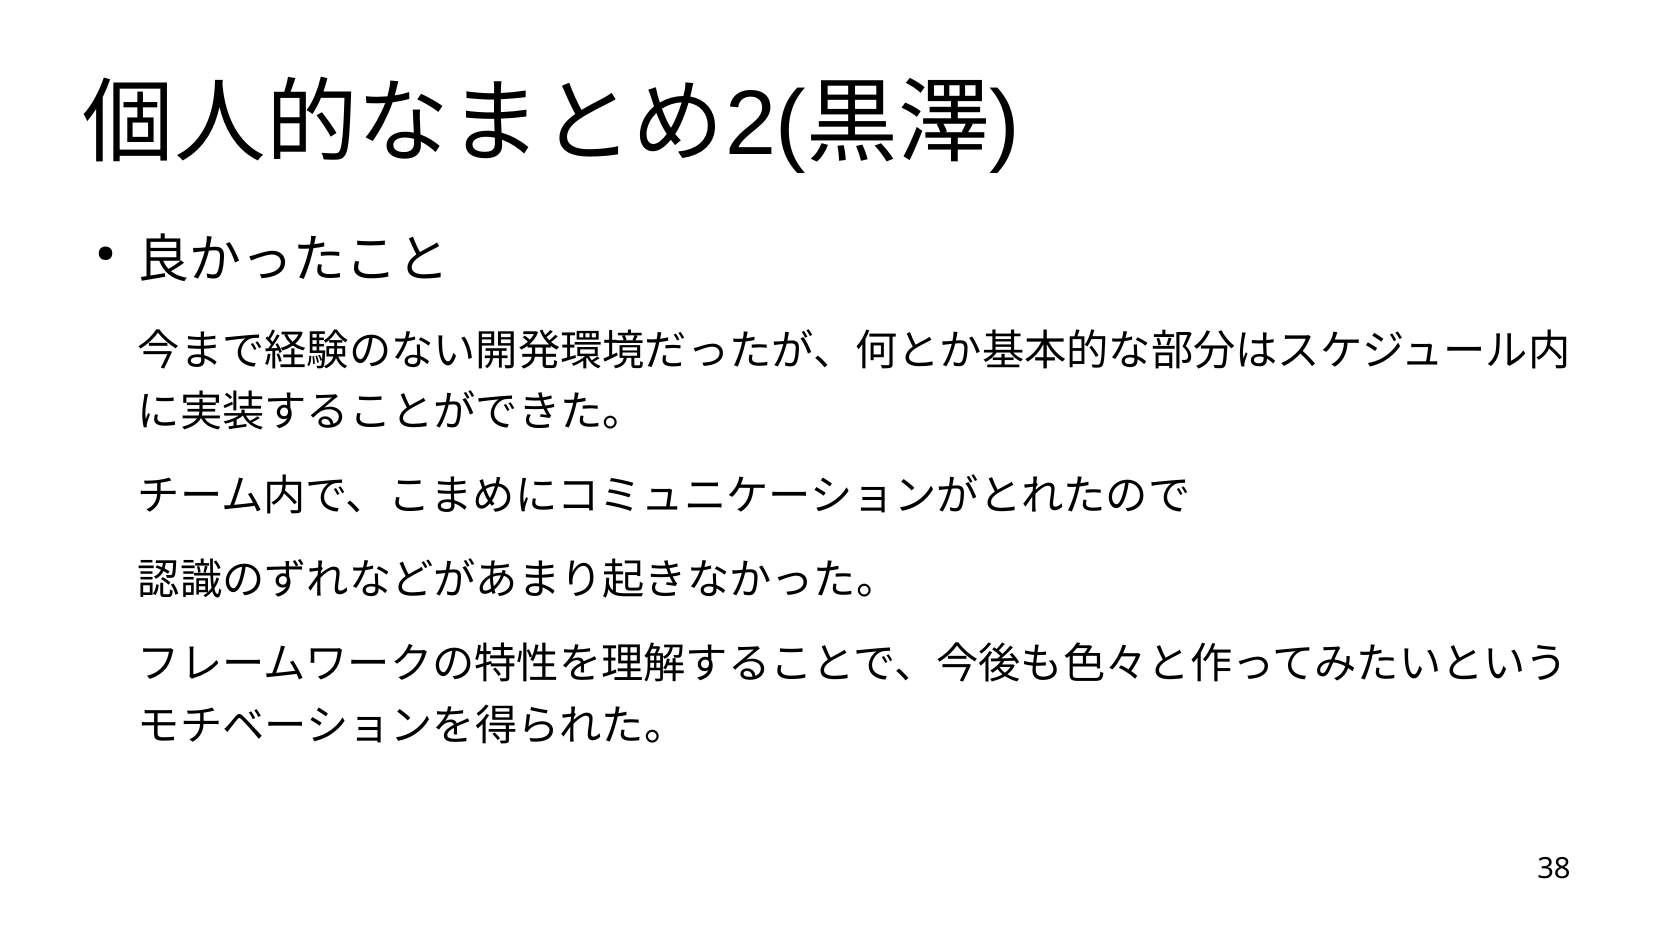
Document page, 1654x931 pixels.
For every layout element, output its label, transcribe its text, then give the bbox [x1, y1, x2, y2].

list 良かったこと 今まで経験のない開発環境だったが、何とか基本的な部分はスケジュール内に実装することができた。 チーム内で、こまめにコミュニケーションがとれたので 認識のずれなどがあまり起きなかった。 フレームワークの特性を理解することで、今後も色々と作ってみたいというモチベーションを得られた。 [82, 217, 1571, 758]
title 個人的なまとめ2(黒澤) [82, 37, 1571, 193]
